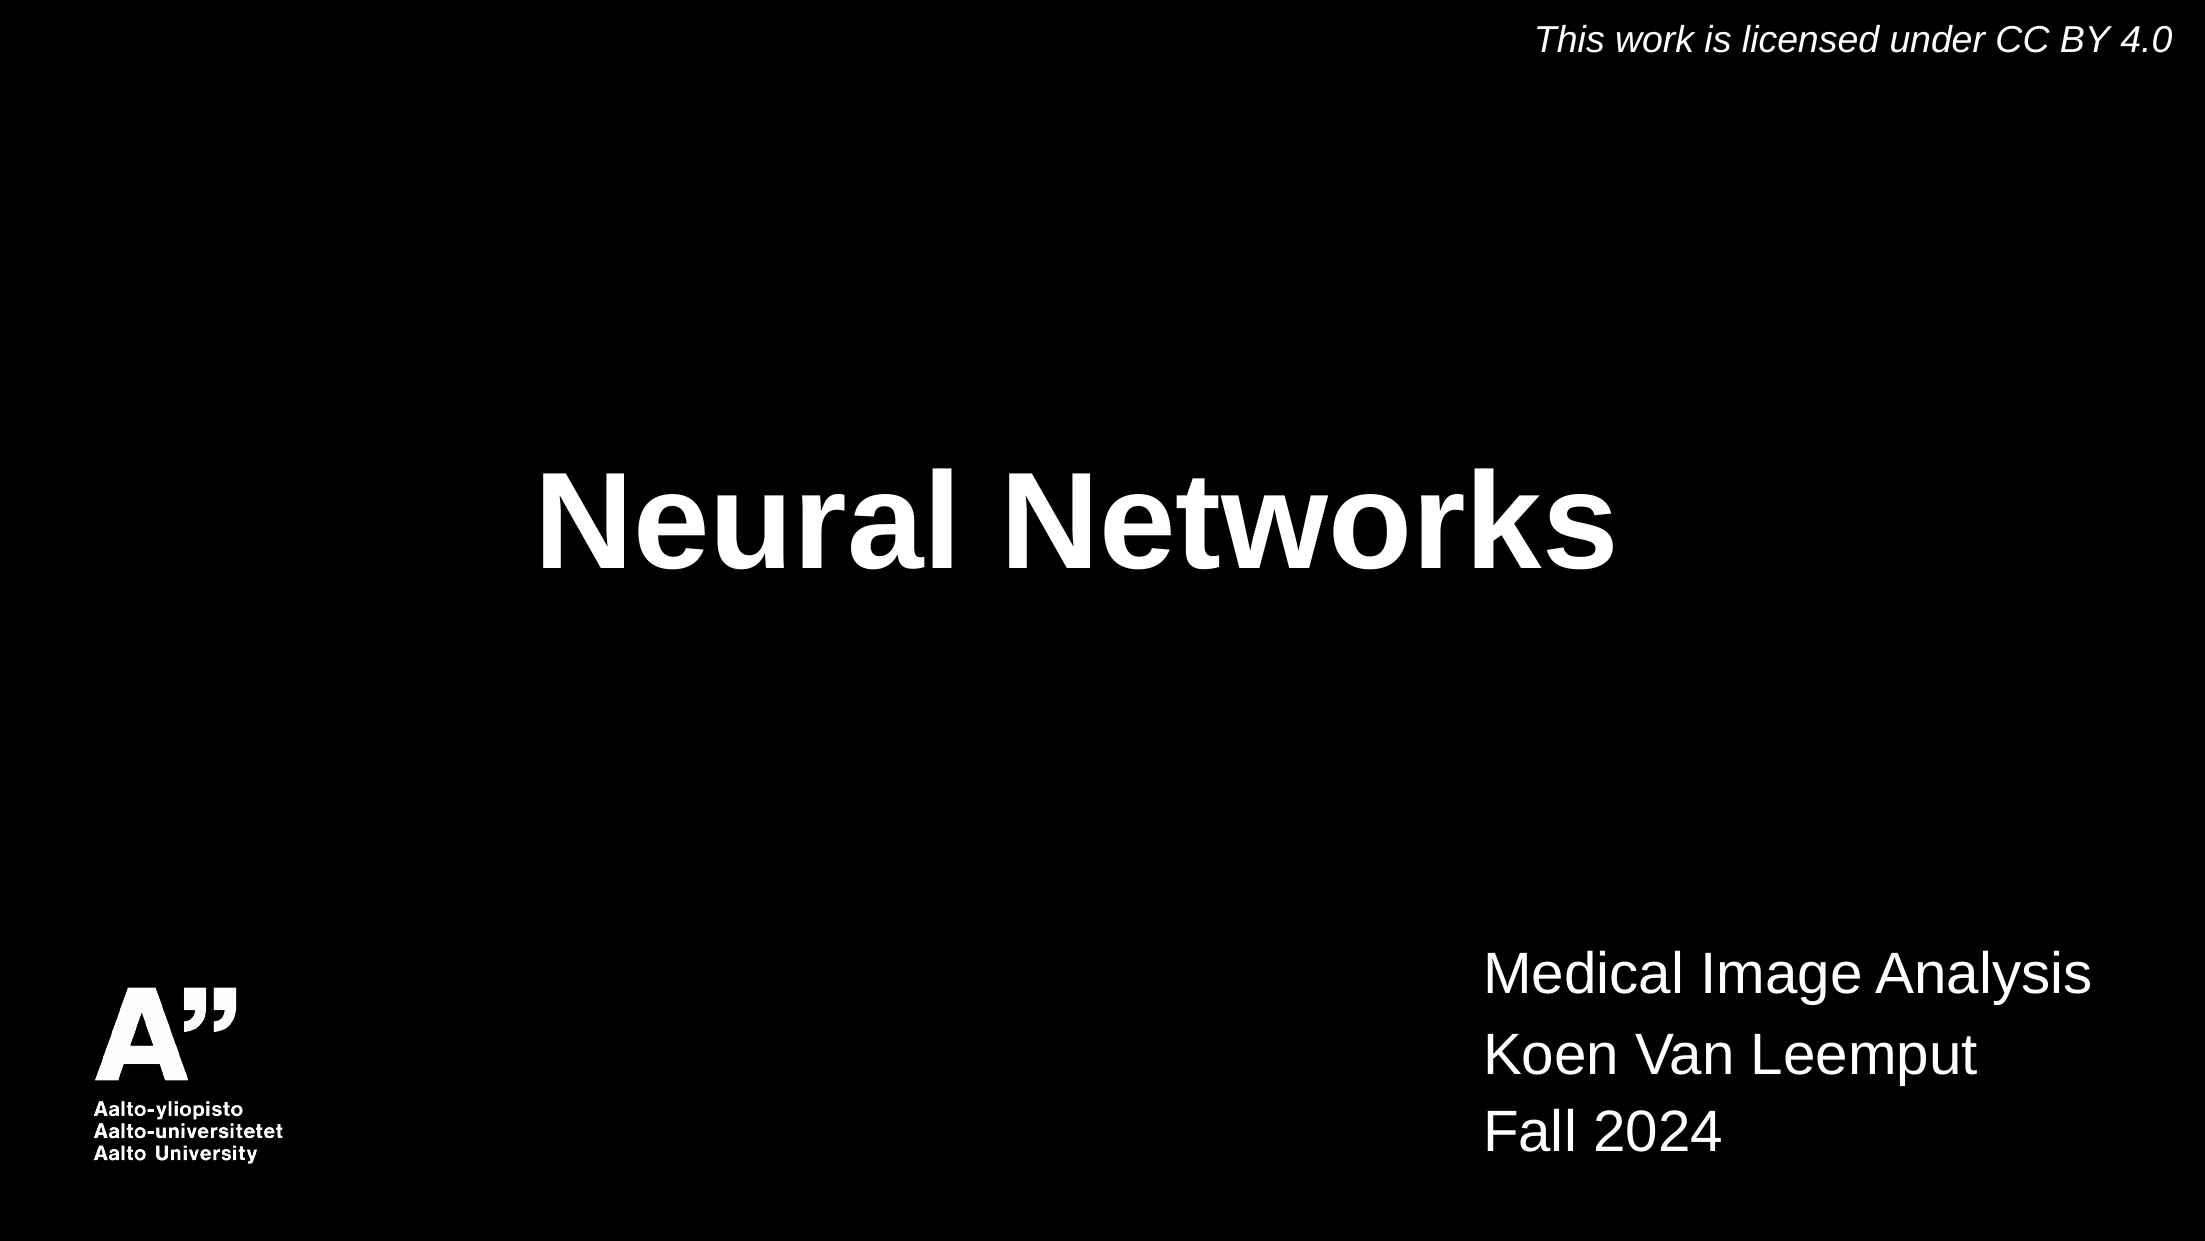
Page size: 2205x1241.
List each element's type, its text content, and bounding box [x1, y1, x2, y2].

list Fall 2024 [1468, 1094, 2205, 1143]
picture [0, 894, 376, 1241]
text_box This work is licensed under CC BY 4.0 [1518, 0, 2199, 95]
list Medical Image Analysis [1468, 935, 2205, 984]
list Koen Van Leemput [1468, 1016, 2205, 1065]
list Neural Networks [425, 496, 1729, 606]
